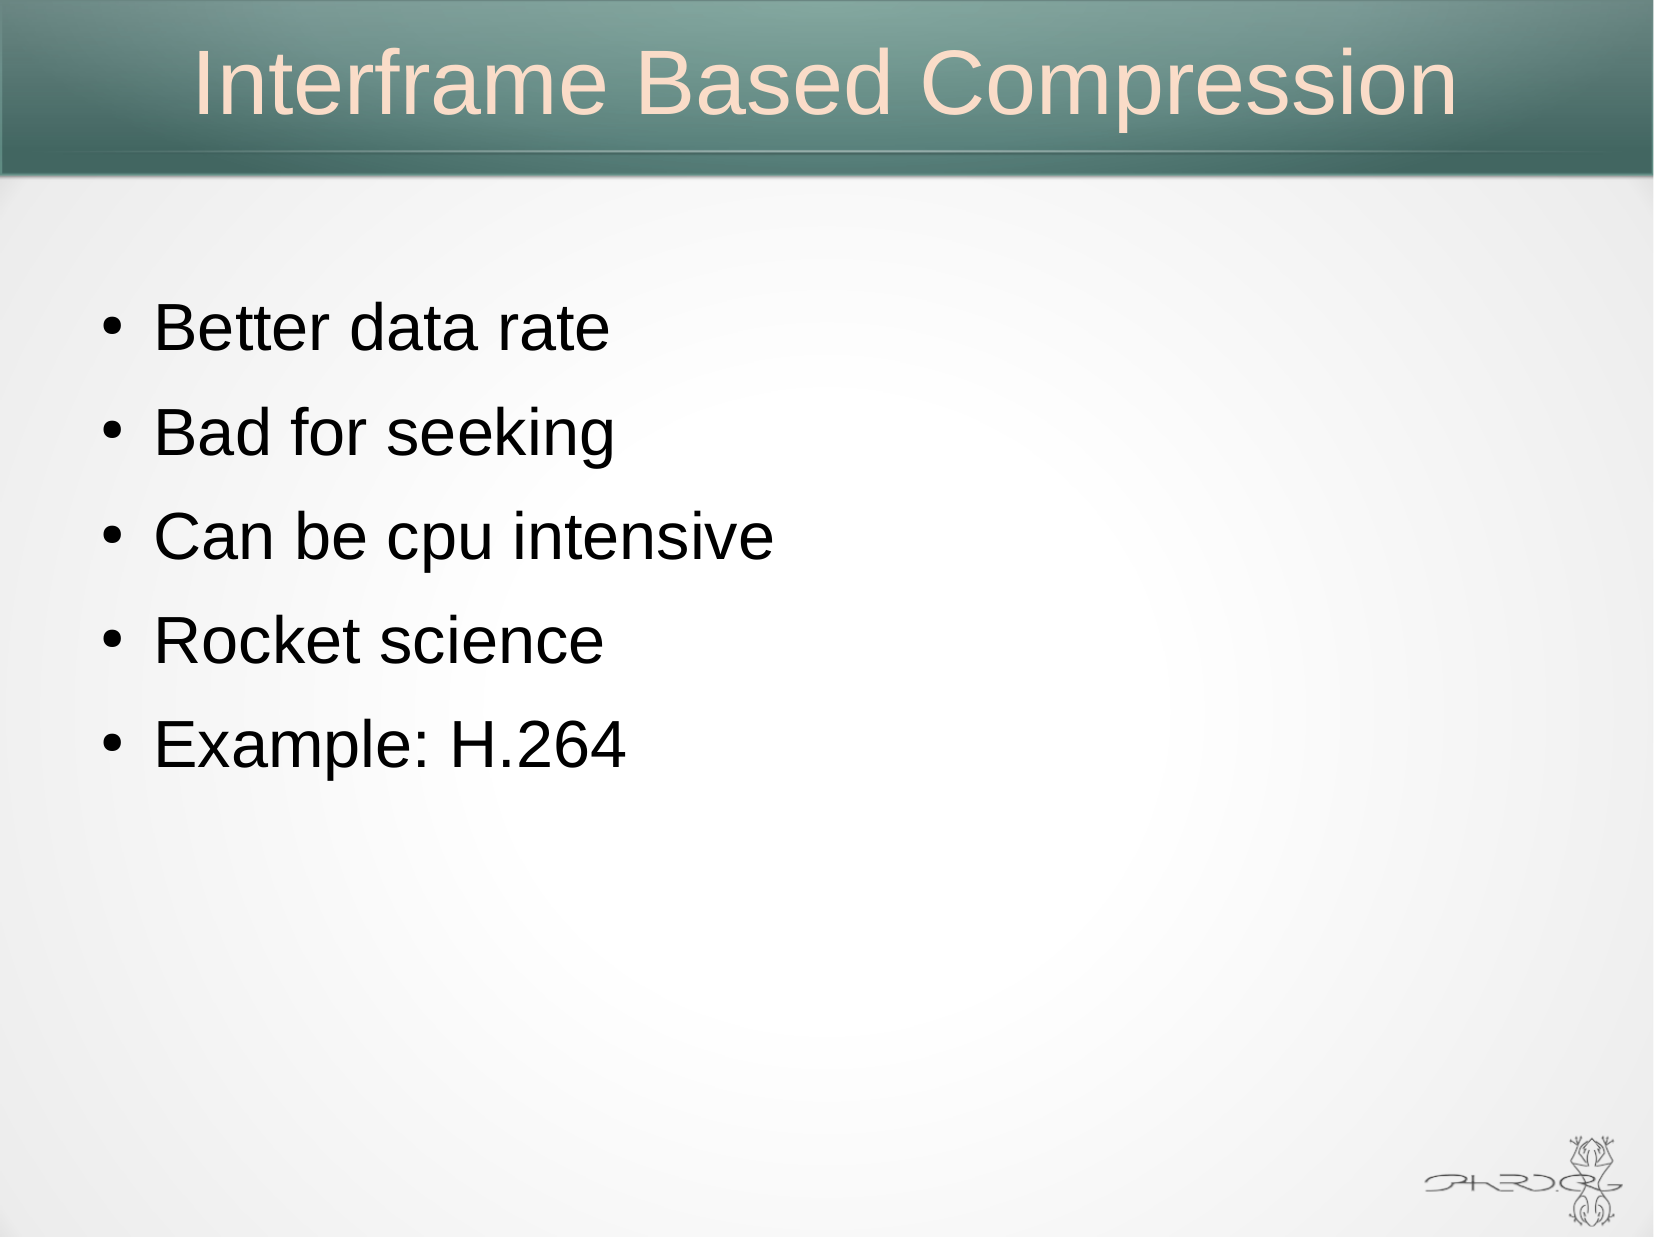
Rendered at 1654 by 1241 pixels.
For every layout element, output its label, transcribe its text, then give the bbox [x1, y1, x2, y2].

title Interframe Based Compression [82, 11, 1571, 154]
picture [0, 0, 1654, 1237]
list Better data rate Bad for seeking Can be cpu intensive Rocket science Example: H.264 [82, 290, 1571, 1010]
